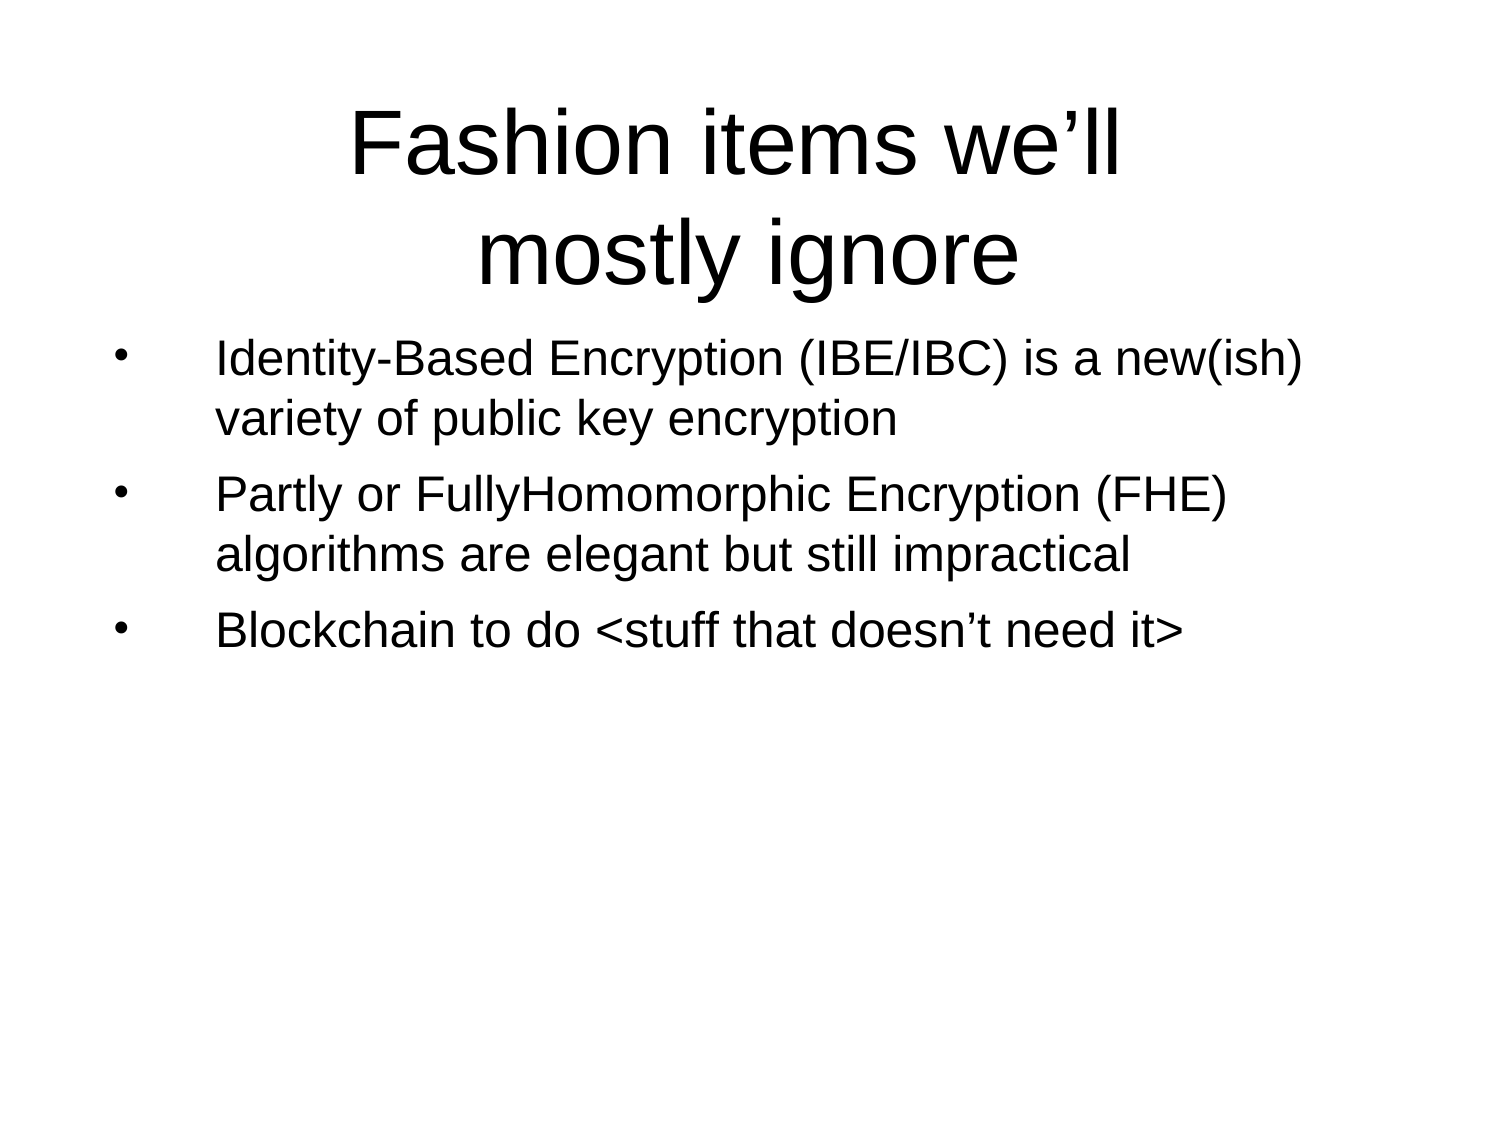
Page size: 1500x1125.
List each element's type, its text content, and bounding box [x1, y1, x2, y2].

list Identity-Based Encryption (IBE/IBC) is a new(ish) variety of public key encryption Partly or FullyHomomorphic Encryption (FHE) algorithms are elegant but still impractical Blockchain to do <stuff that doesn’t need it> [112, 324, 1387, 998]
title Fashion items we’ll mostly ignore [112, 107, 1387, 280]
